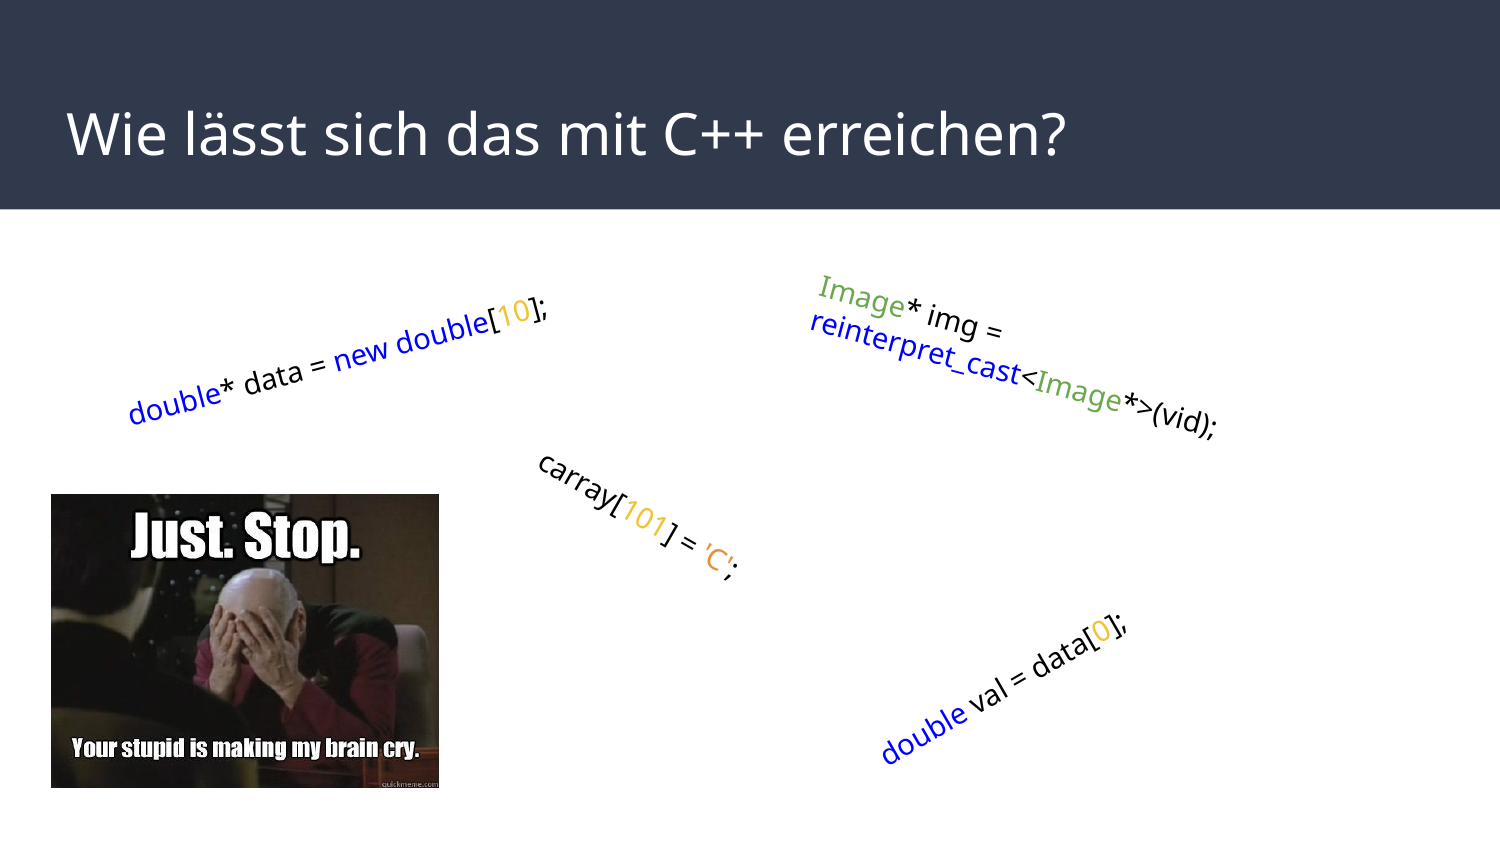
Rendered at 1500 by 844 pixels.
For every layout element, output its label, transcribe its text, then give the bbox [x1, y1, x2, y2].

text_box Image* img = reinterpret_cast<Image*>(vid); [799, 249, 1431, 472]
picture [51, 494, 439, 788]
text_box double val = data[0]; [852, 554, 1197, 788]
title Wie lässt sich das mit C++ erreichen? [51, 82, 1449, 185]
text_box double* data = new double[10]; [104, 259, 601, 446]
text_box carray[101] = 'C'; [515, 421, 833, 640]
